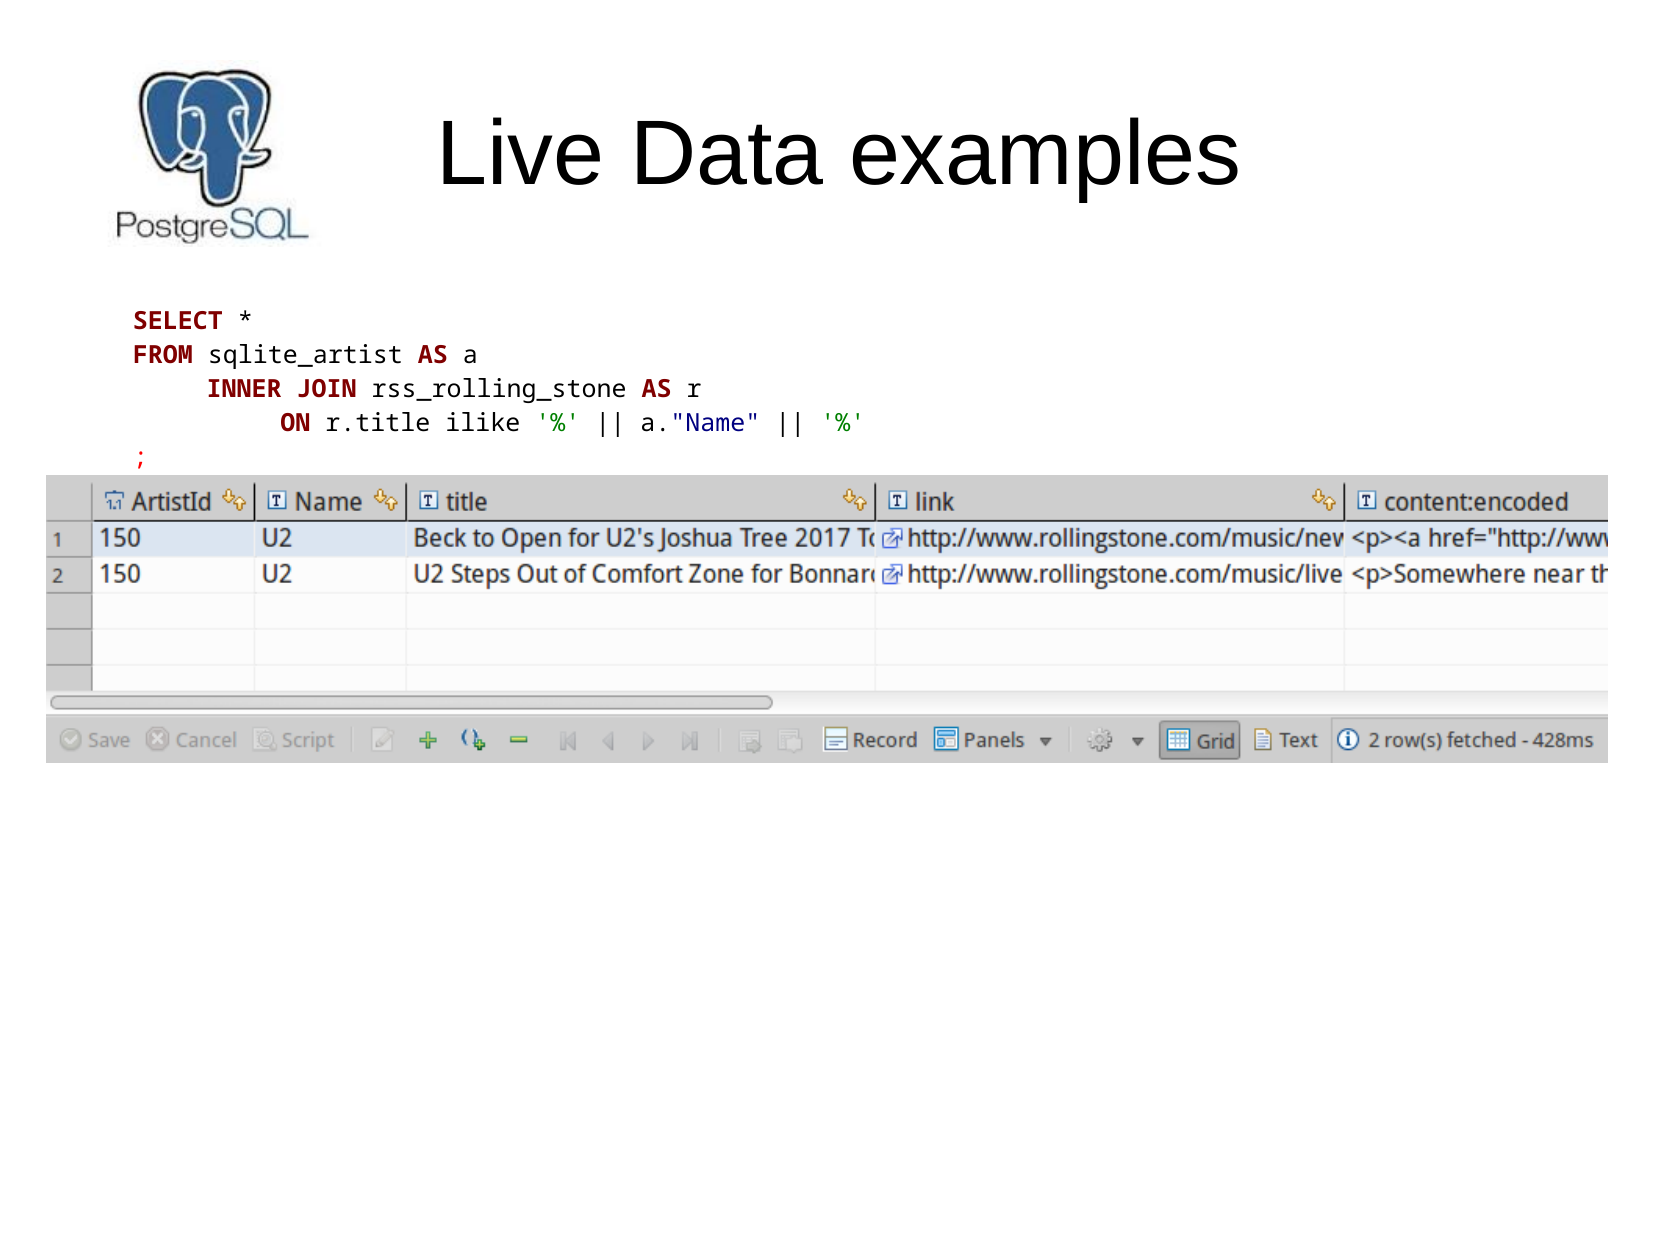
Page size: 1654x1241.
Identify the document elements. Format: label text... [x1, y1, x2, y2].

title Live Data examples [82, 49, 1571, 257]
picture [46, 475, 1608, 763]
text_box SELECT * FROM sqlite_artist AS a INNER JOIN rss_rolling_stone AS r ON r.title ilike '%' || a."Name" || '%' ; [118, 295, 1344, 454]
picture [58, 60, 356, 247]
